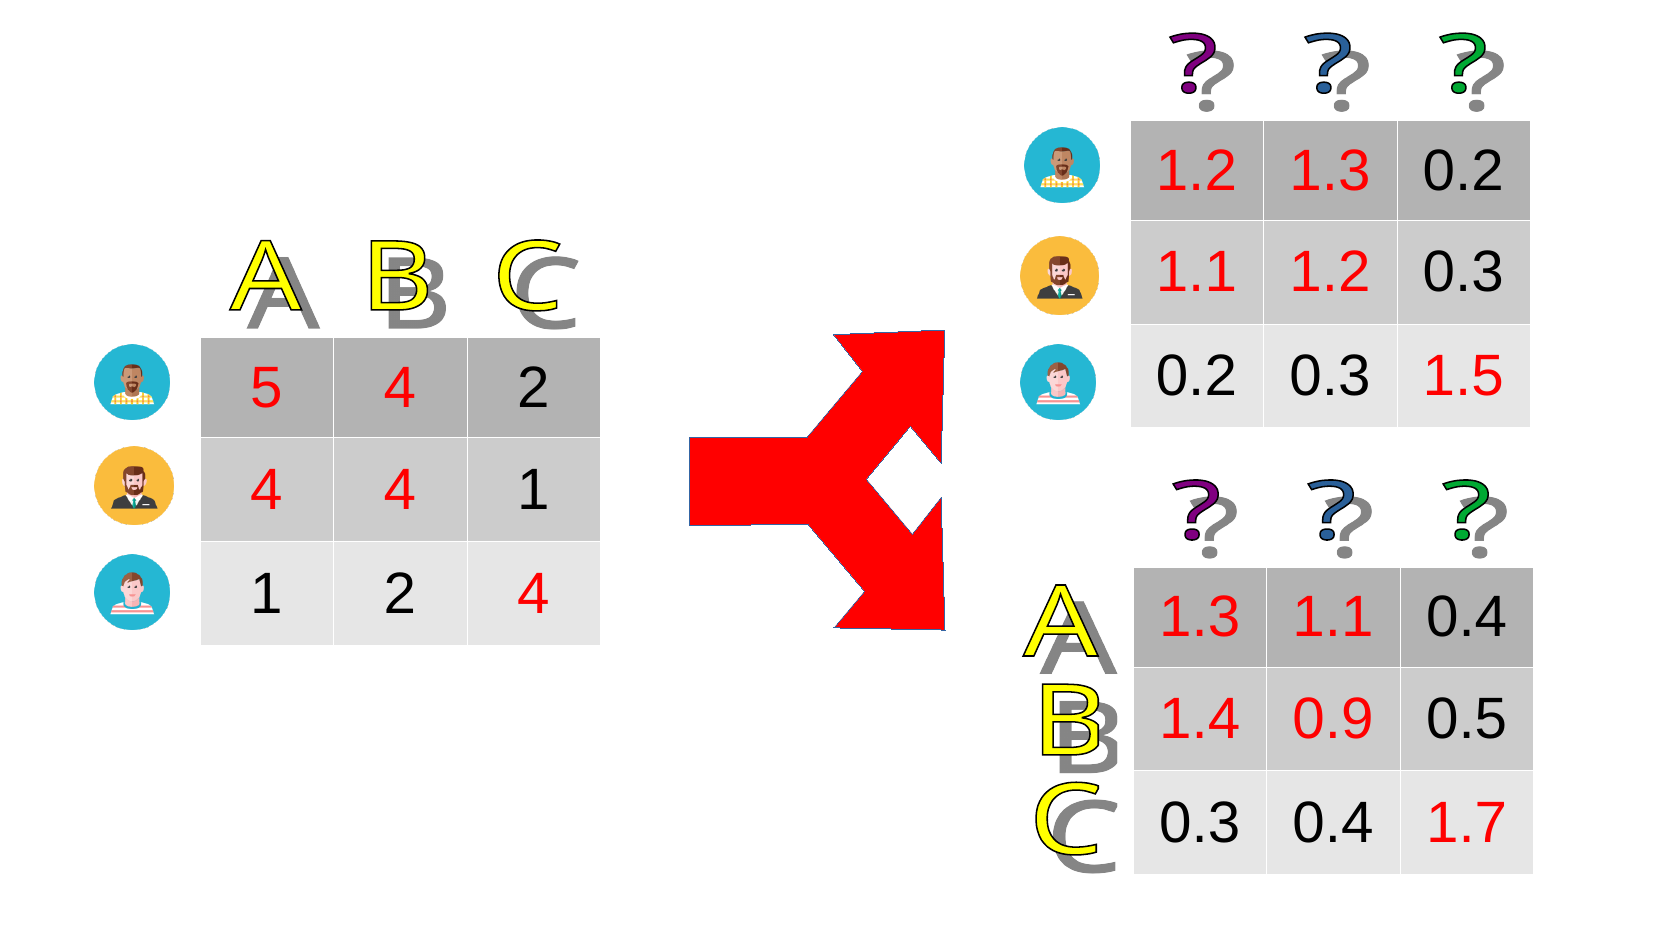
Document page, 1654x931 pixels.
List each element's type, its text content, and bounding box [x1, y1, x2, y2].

table_cell 4 [468, 542, 600, 645]
picture [1020, 236, 1099, 316]
text_box ? [1181, 82, 1196, 94]
table_cell 0.3 [1264, 325, 1397, 427]
text_box ? [1308, 480, 1354, 523]
picture [1020, 344, 1096, 421]
table_header 0.2 [1398, 121, 1530, 220]
table_cell 1.1 [1131, 221, 1263, 324]
table_cell 0.5 [1401, 668, 1533, 770]
text_box A B C [1036, 782, 1099, 855]
text_box A B C [1042, 684, 1099, 755]
table_header 1.3 [1134, 568, 1266, 667]
table_header 4 [334, 338, 467, 437]
text_box ? [1173, 480, 1219, 523]
picture [94, 554, 170, 631]
table_header 5 [201, 338, 333, 437]
table_cell 0.9 [1267, 668, 1400, 770]
text_box ? [1440, 33, 1485, 76]
table_cell 4 [334, 438, 467, 541]
table_cell 2 [334, 542, 467, 645]
text_box ? [1185, 529, 1200, 541]
table_cell 1.7 [1401, 771, 1533, 874]
text_box A B C [371, 240, 428, 310]
table_cell 1.2 [1264, 221, 1397, 324]
table_header 1.2 [1131, 121, 1263, 220]
table_cell 0.3 [1398, 221, 1530, 324]
table_cell 0.2 [1131, 325, 1263, 427]
table_cell 1 [468, 438, 600, 541]
picture [1024, 127, 1100, 203]
text_box A B C [498, 240, 560, 311]
text_box ? [1305, 33, 1350, 76]
text_box ? [1443, 480, 1489, 523]
text_box A B C [1023, 585, 1099, 656]
table_cell 1.4 [1134, 668, 1266, 770]
table_header 2 [468, 338, 600, 437]
table_header 1.3 [1264, 121, 1397, 220]
text_box ? [1316, 82, 1331, 94]
text_box ? [1455, 529, 1470, 541]
table_cell 0.4 [1267, 771, 1400, 874]
text_box ? [1170, 33, 1215, 76]
picture [94, 344, 170, 421]
text_box ? [1451, 82, 1466, 94]
text_box [689, 330, 946, 631]
picture [94, 446, 174, 526]
table_cell 4 [201, 438, 333, 541]
table_cell 1 [201, 542, 333, 645]
table_cell 1.5 [1398, 325, 1530, 427]
table_header 1.1 [1267, 568, 1400, 667]
text_box ? [1320, 529, 1335, 541]
table_cell 0.3 [1134, 771, 1266, 874]
text_box A B C [229, 240, 302, 310]
table_header 0.4 [1401, 568, 1533, 667]
